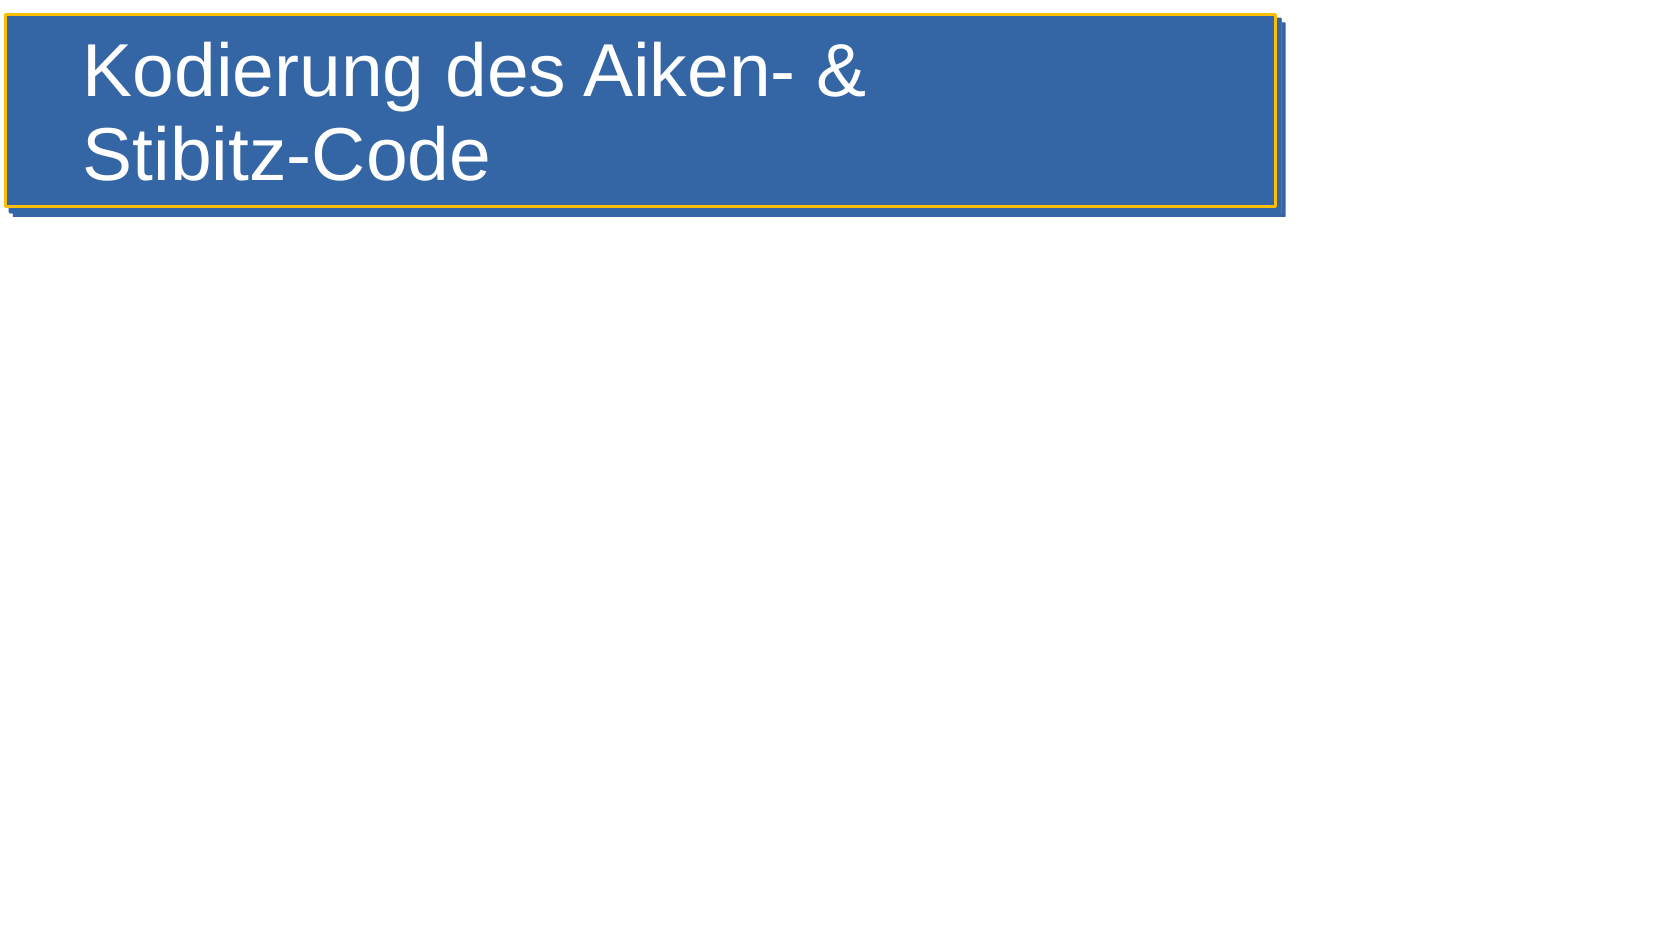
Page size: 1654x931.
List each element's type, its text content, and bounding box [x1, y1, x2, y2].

title Kodierung des Aiken- & Stibitz-Code [82, 28, 1235, 197]
